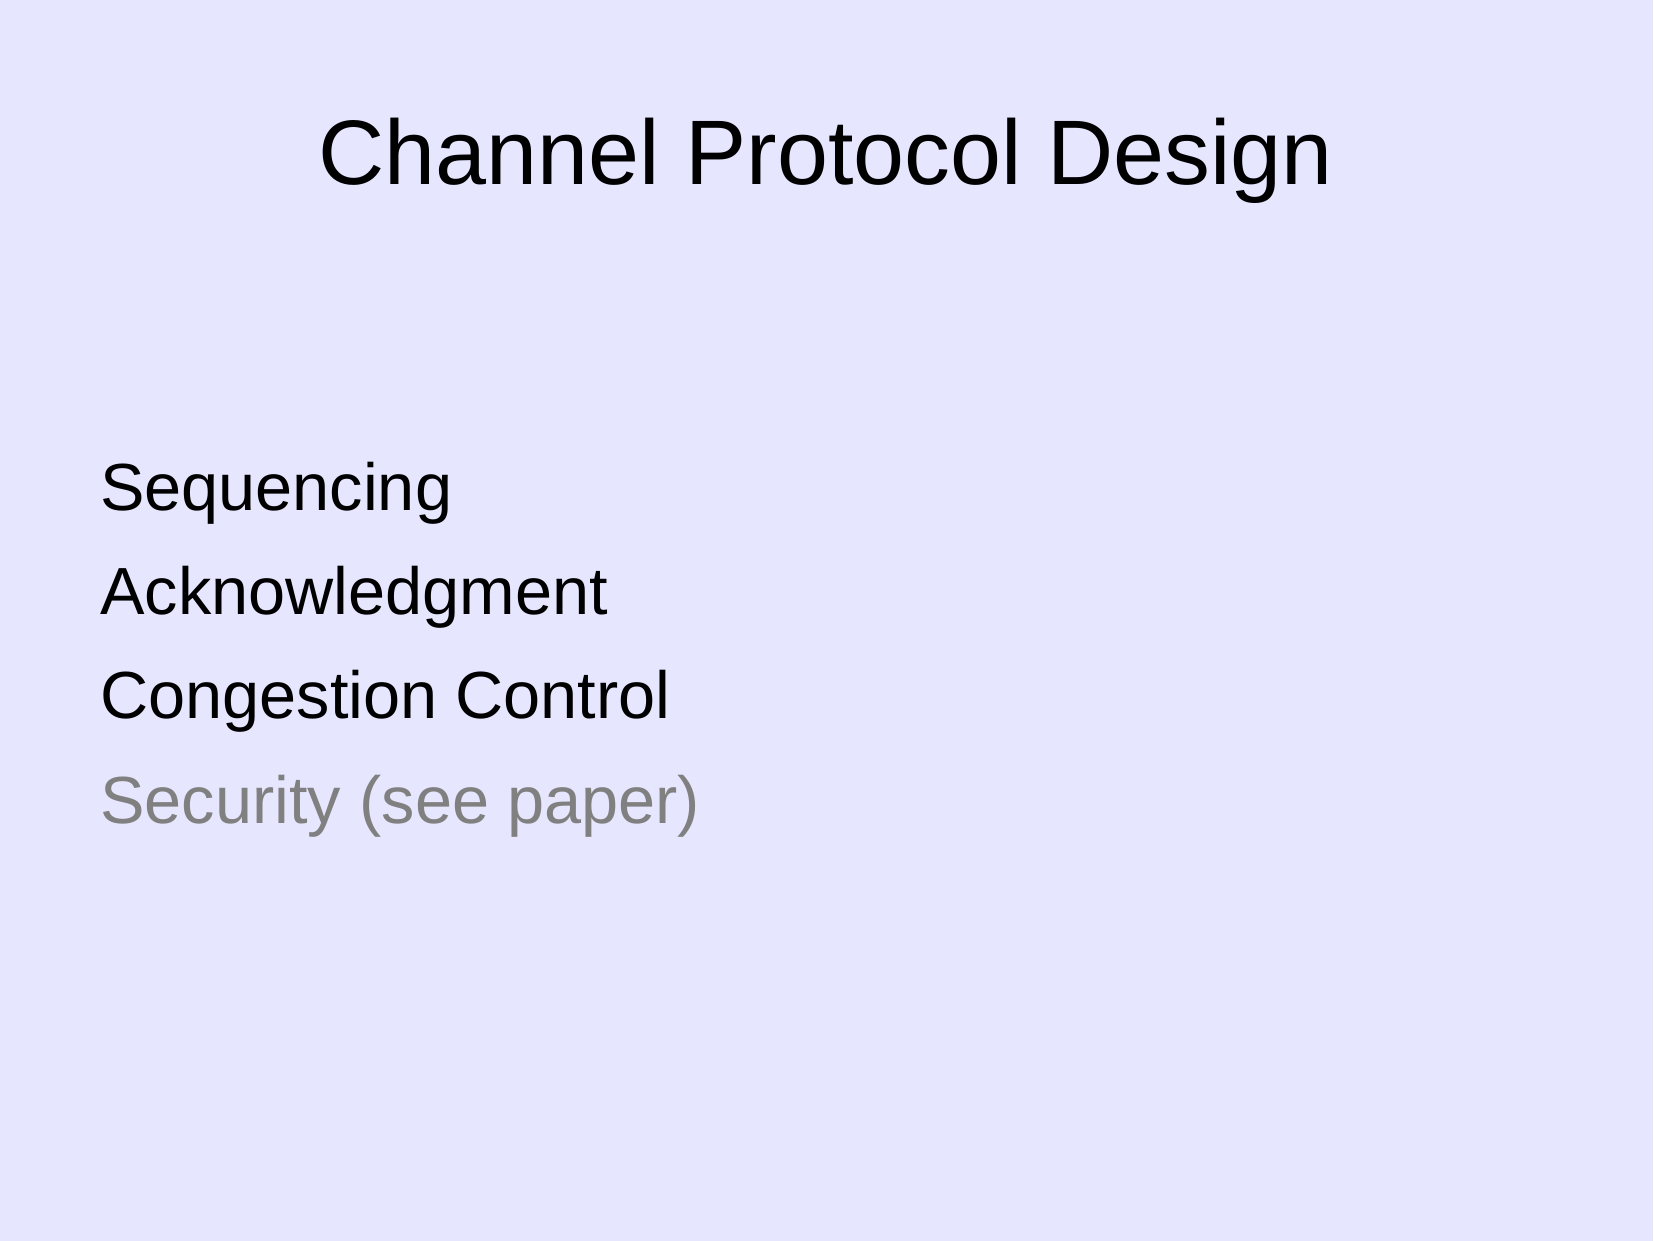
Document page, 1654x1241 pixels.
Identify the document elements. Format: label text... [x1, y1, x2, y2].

list Sequencing Acknowledgment Congestion Control Security (see paper) [82, 450, 1571, 1095]
title Channel Protocol Design [82, 49, 1571, 257]
